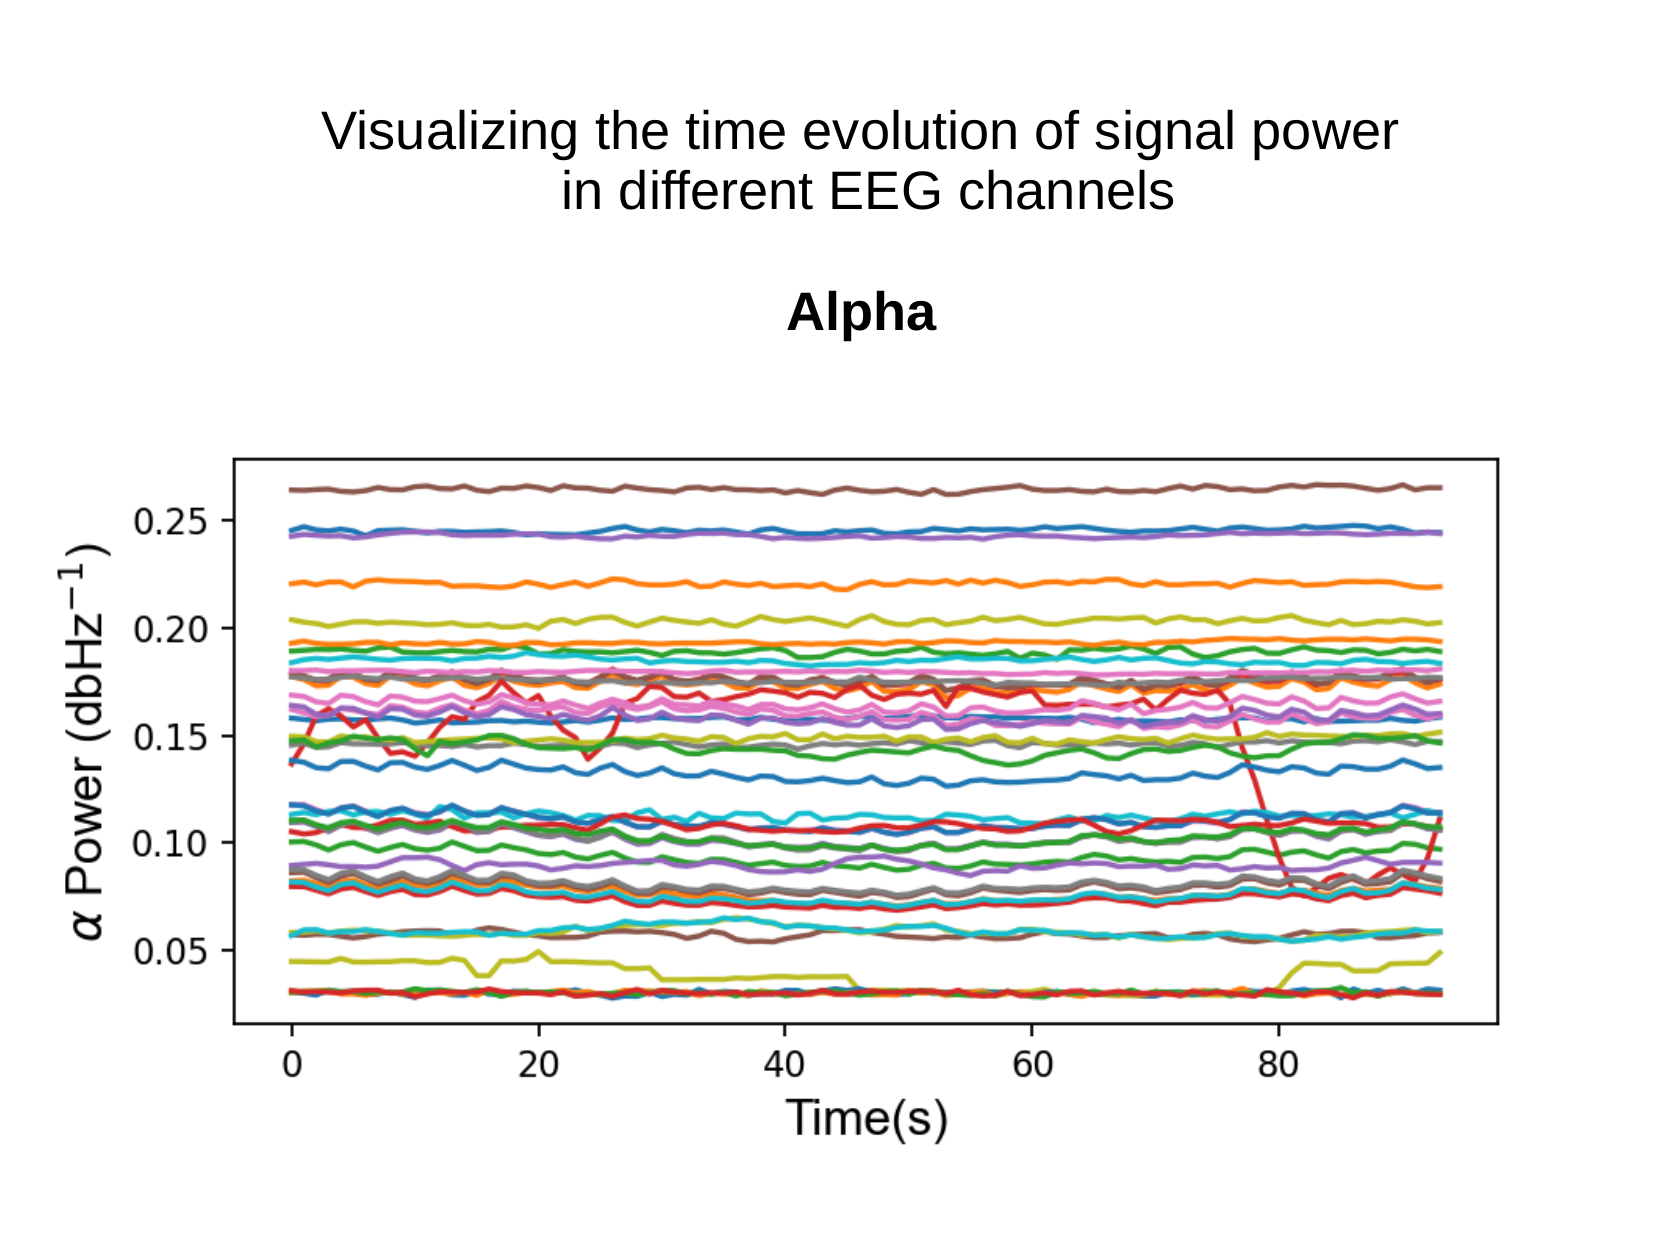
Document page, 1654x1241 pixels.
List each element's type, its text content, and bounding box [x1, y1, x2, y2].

text_box Visualizing the time evolution of signal power in different EEG channels Alpha [306, 92, 1417, 350]
picture [14, 422, 1534, 1182]
